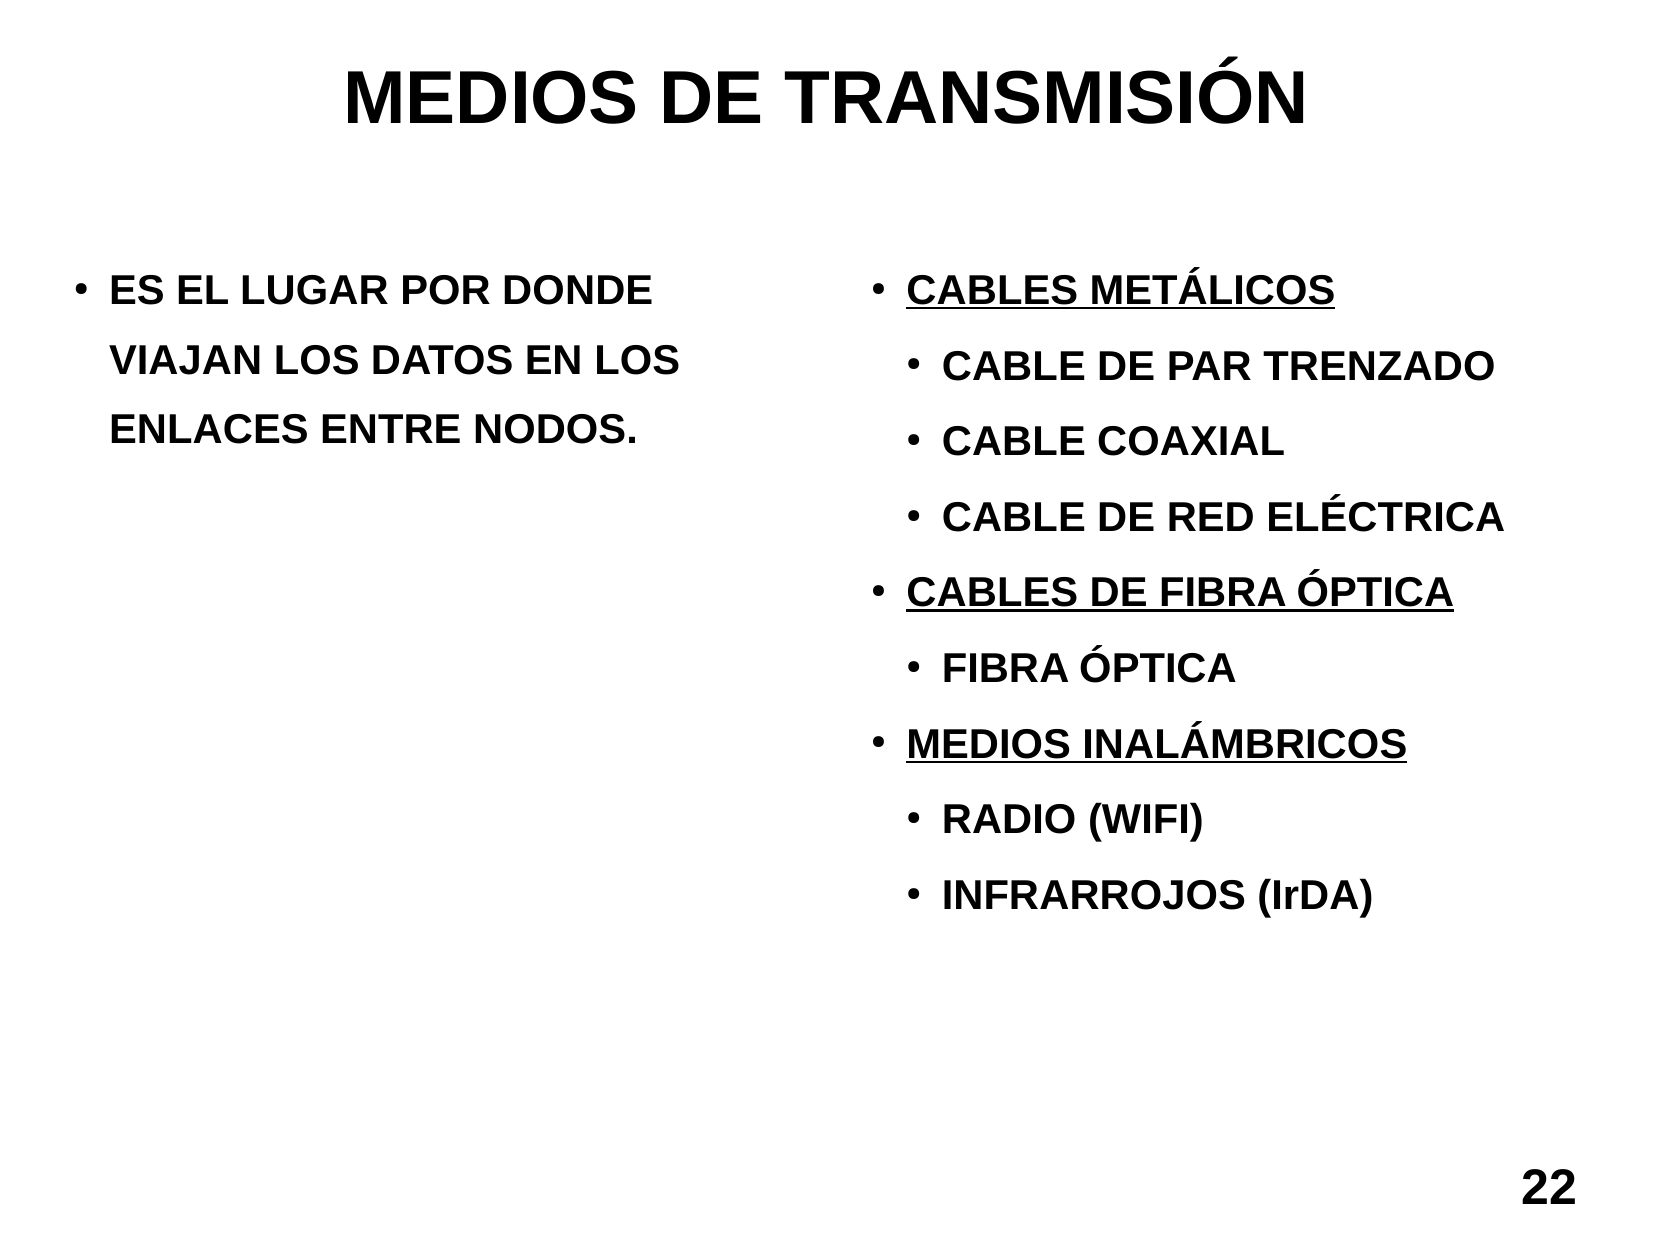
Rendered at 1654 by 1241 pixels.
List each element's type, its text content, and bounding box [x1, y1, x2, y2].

text_box CABLES METÁLICOS CABLE DE PAR TRENZADO CABLE COAXIAL CABLE DE RED ELÉCTRICA CABLES DE FIBRA ÓPTICA FIBRA ÓPTICA MEDIOS INALÁMBRICOS RADIO (WIFI) INFRARROJOS (IrDA) [856, 236, 1595, 1123]
title MEDIOS DE TRANSMISIÓN [82, 23, 1571, 172]
text_box <número> [1506, 1151, 1654, 1223]
text_box ES EL LUGAR POR DONDE VIAJAN LOS DATOS EN LOS ENLACES ENTRE NODOS. [59, 236, 798, 1123]
